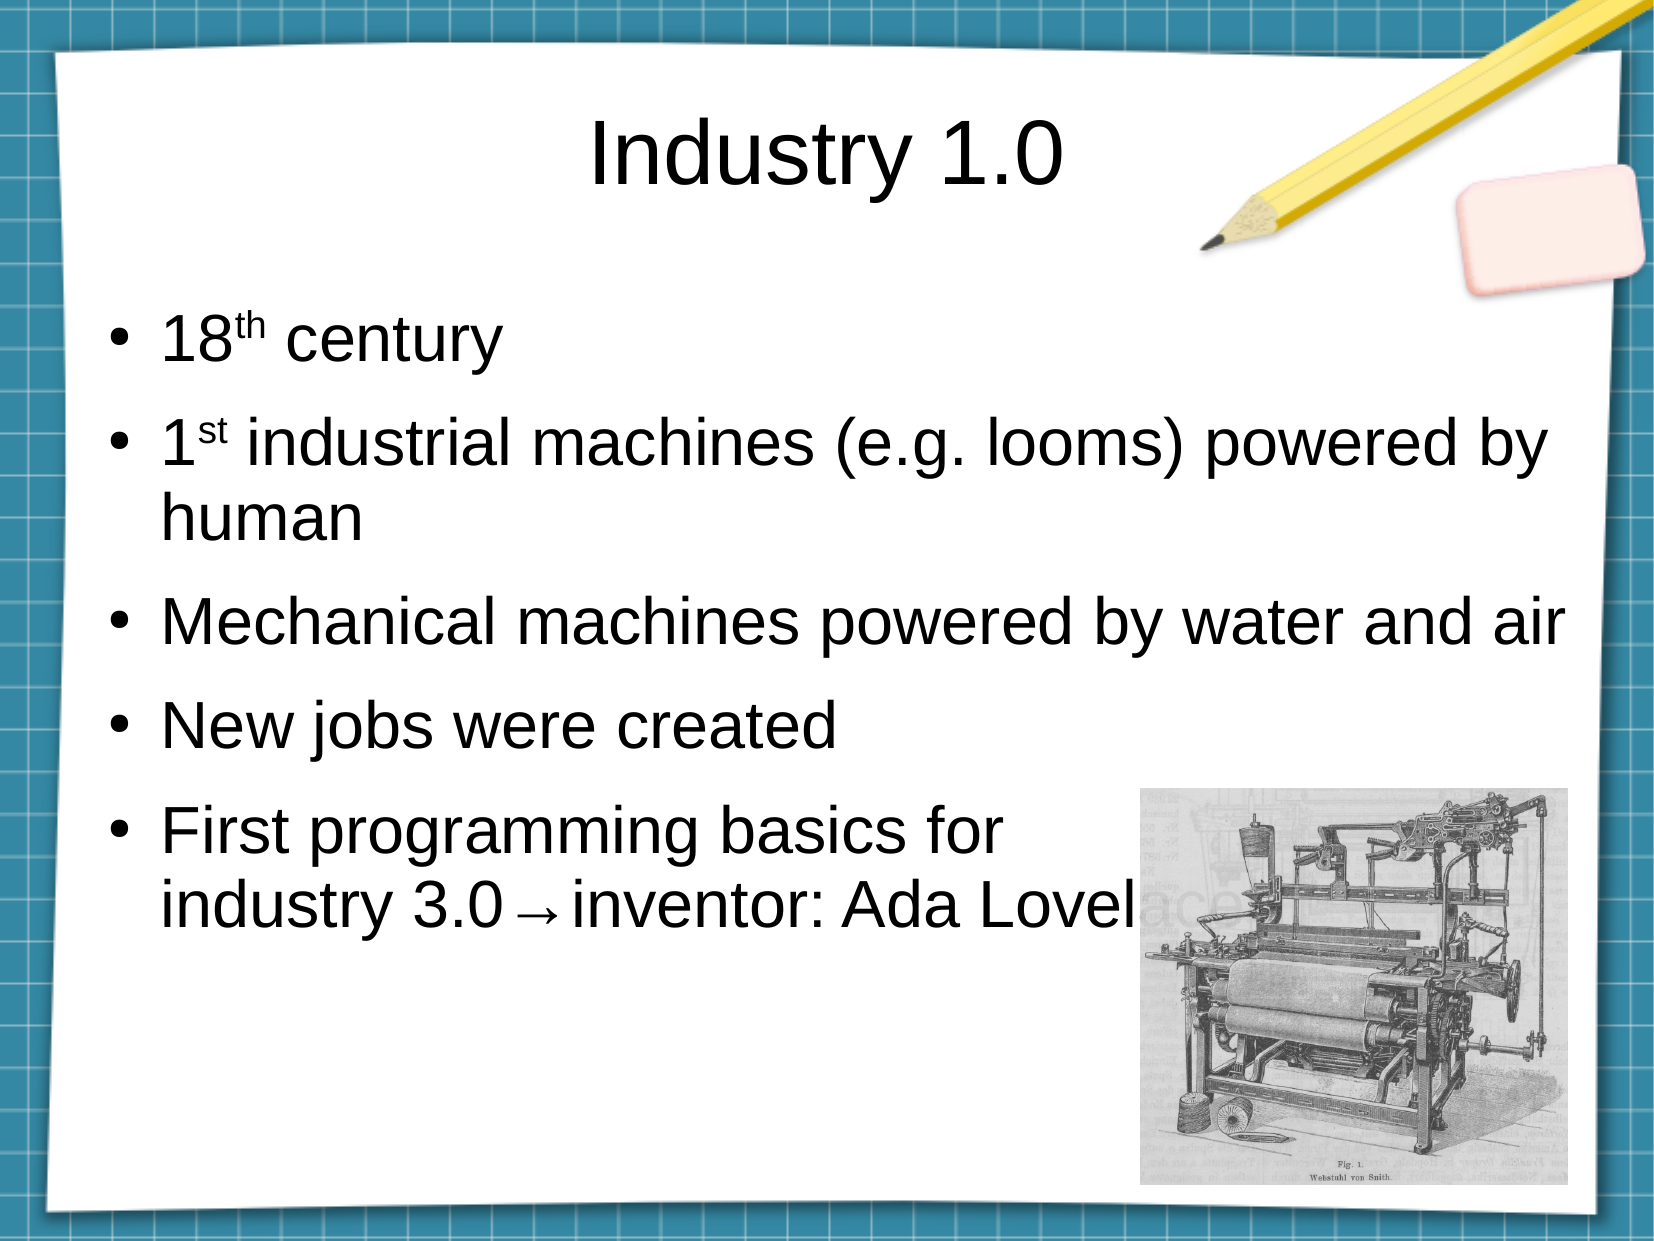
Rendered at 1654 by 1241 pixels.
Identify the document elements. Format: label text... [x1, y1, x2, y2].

list 18th century 1st industrial machines (e.g. looms) powered by human Mechanical machines powered by water and air New jobs were created First programming basics for industry 3.0→inventor: Ada Lovelace [90, 300, 1579, 1021]
title Industry 1.0 [82, 49, 1571, 257]
picture [0, 0, 1654, 1241]
